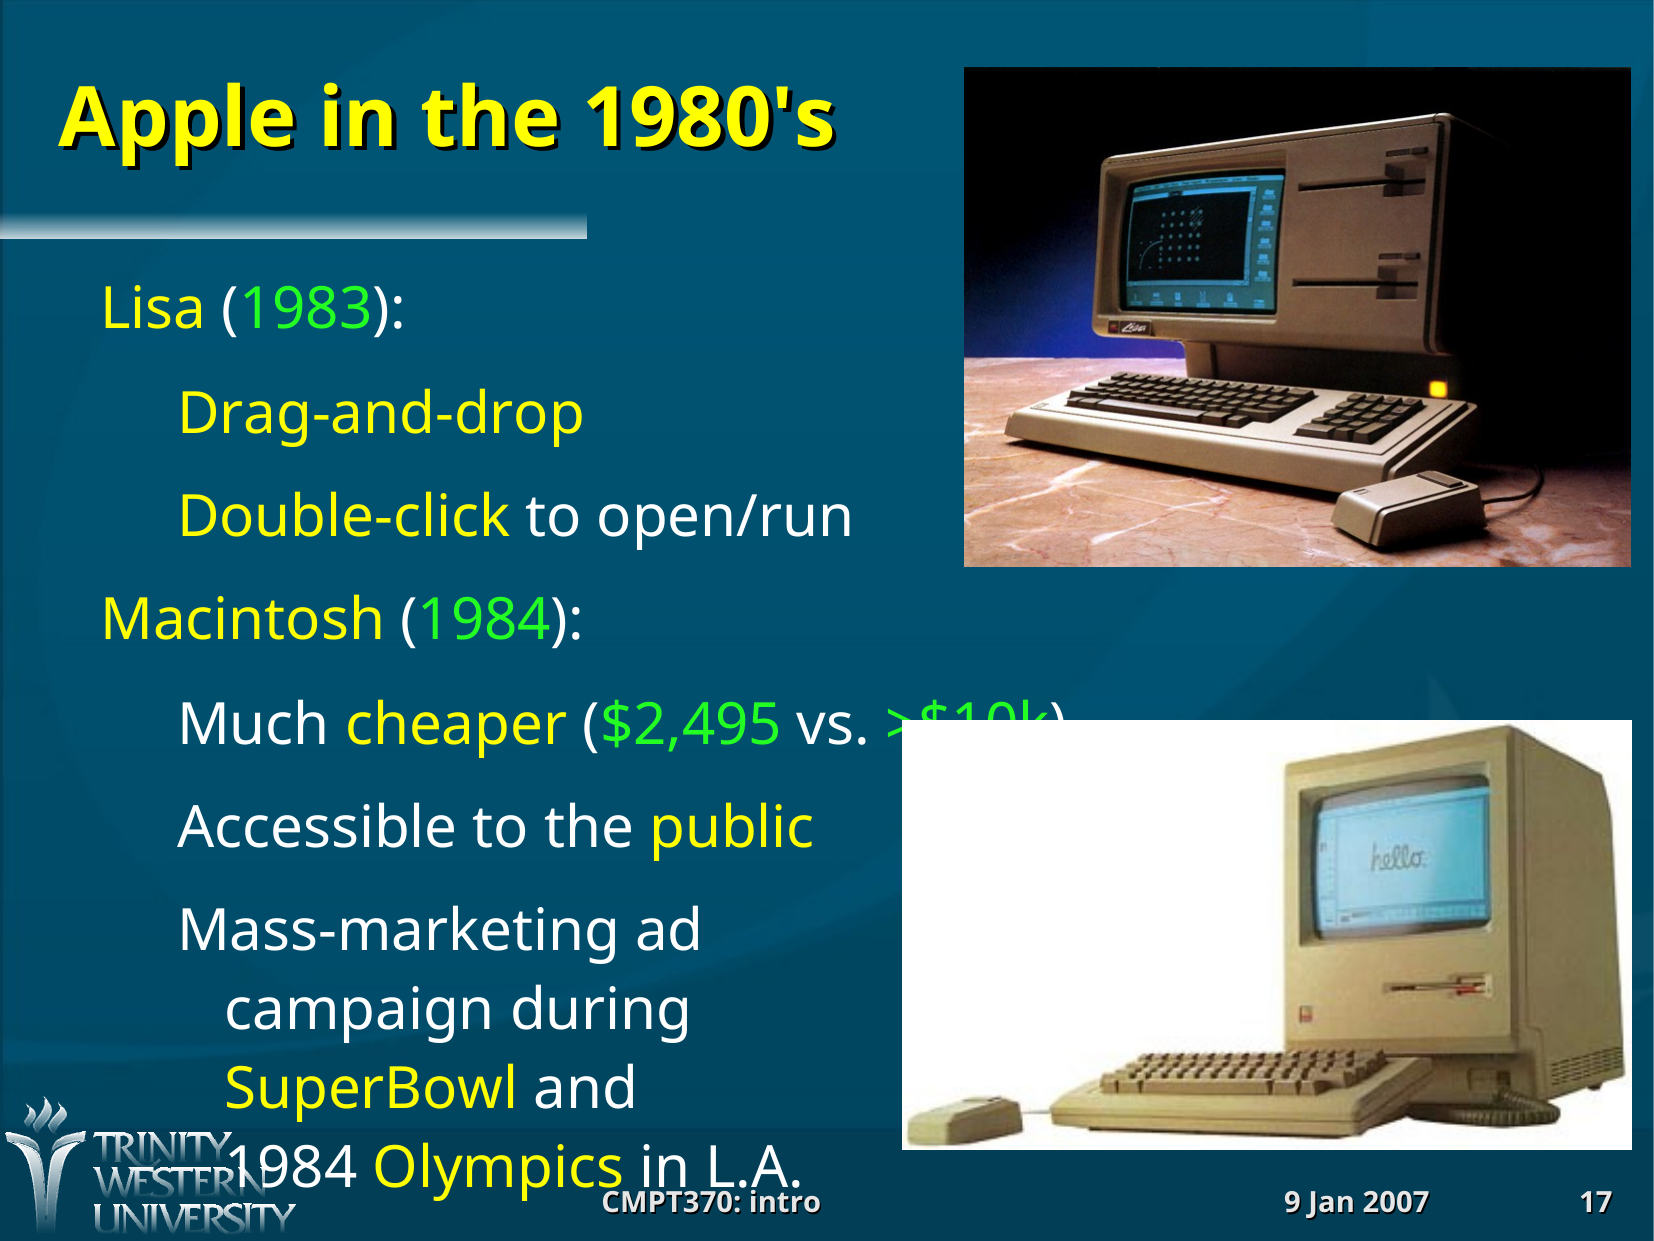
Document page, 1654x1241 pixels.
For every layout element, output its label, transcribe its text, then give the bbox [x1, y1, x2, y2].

picture [0, 233, 586, 238]
picture [902, 692, 1654, 1149]
title Apple in the 1980's [59, 19, 1548, 208]
picture [965, 68, 1630, 566]
picture [0, 214, 586, 232]
list Lisa (1983): Drag-and-drop Double-click to open/run Macintosh (1984): Much cheaper ($2,495 vs. >$10k) Accessible to the public Mass-marketing ad campaign during SuperBowl and 1984 Olympics in L.A. [82, 266, 1305, 1109]
picture [38, 1227, 54, 1232]
